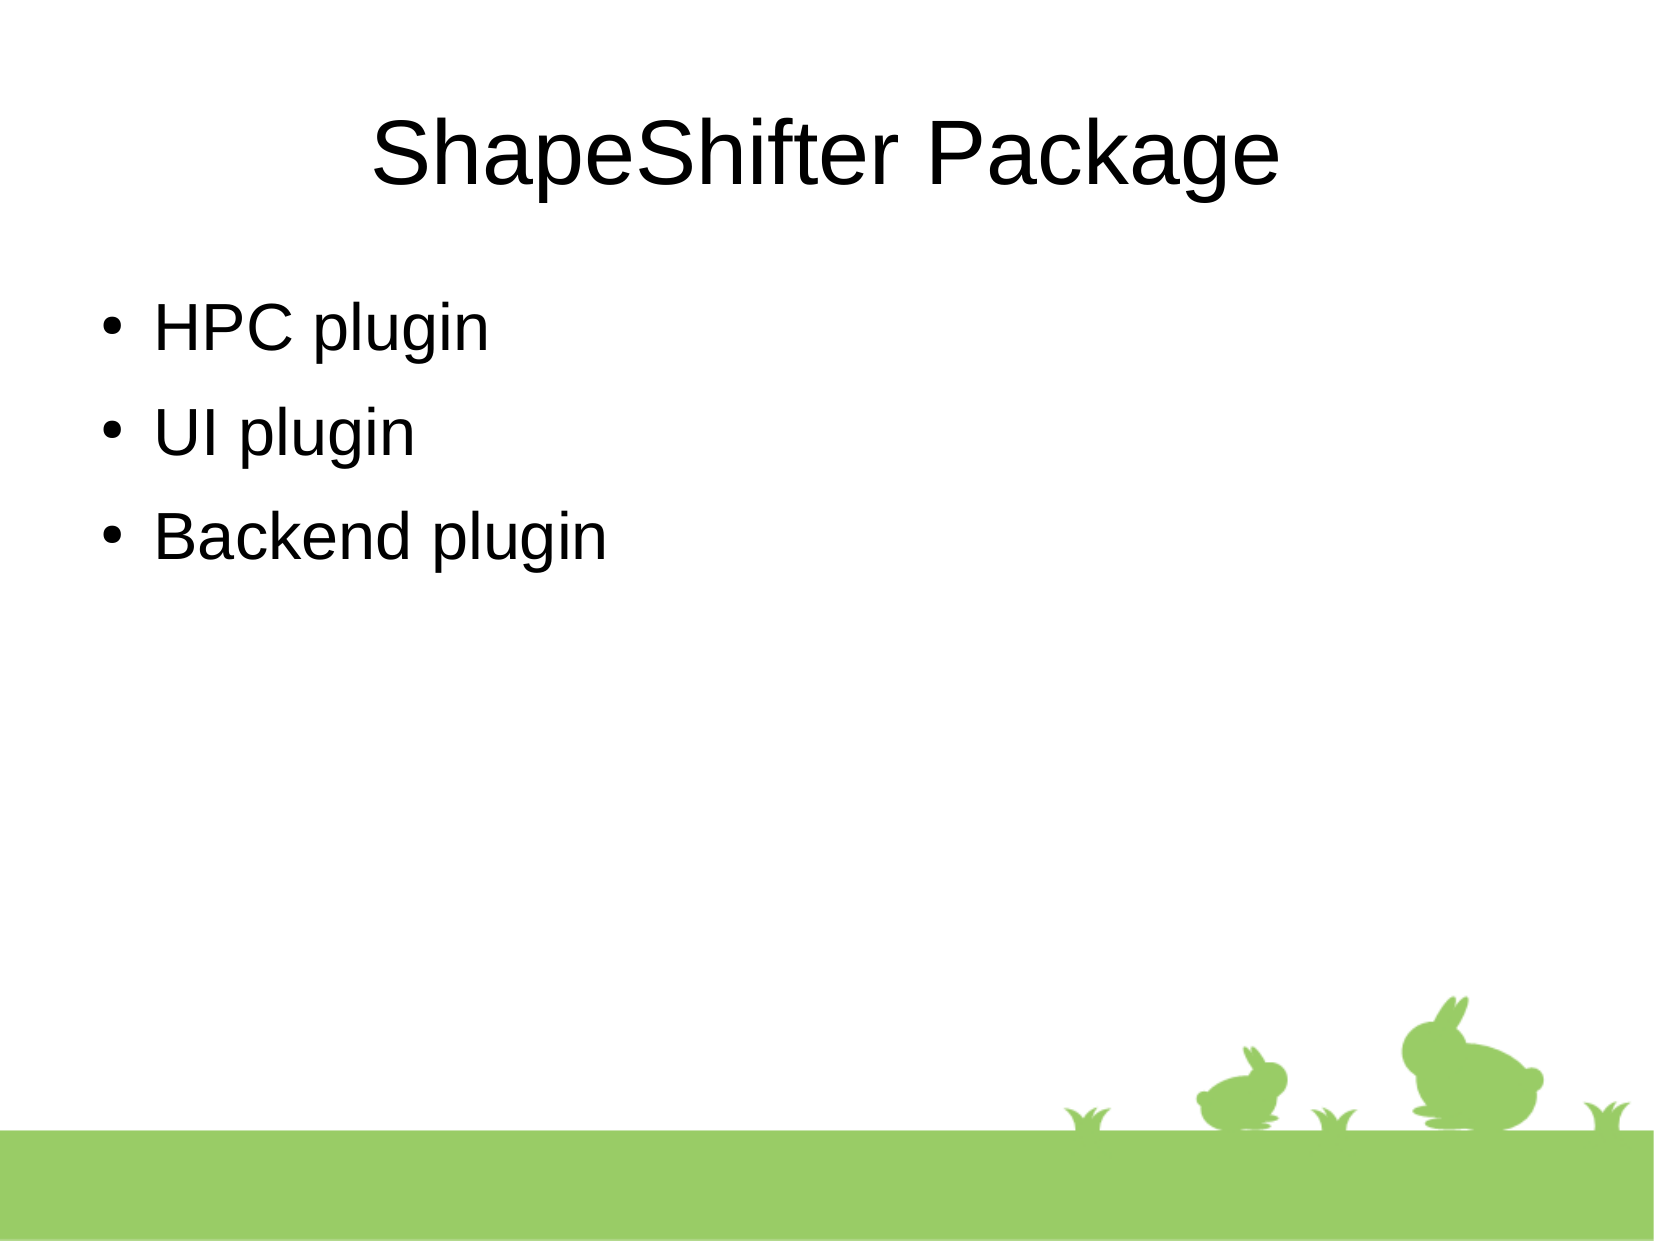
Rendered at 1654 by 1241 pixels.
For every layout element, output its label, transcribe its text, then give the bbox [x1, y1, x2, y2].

picture [0, 0, 1654, 1241]
list HPC plugin UI plugin Backend plugin [82, 290, 1571, 1010]
title ShapeShifter Package [82, 49, 1571, 257]
